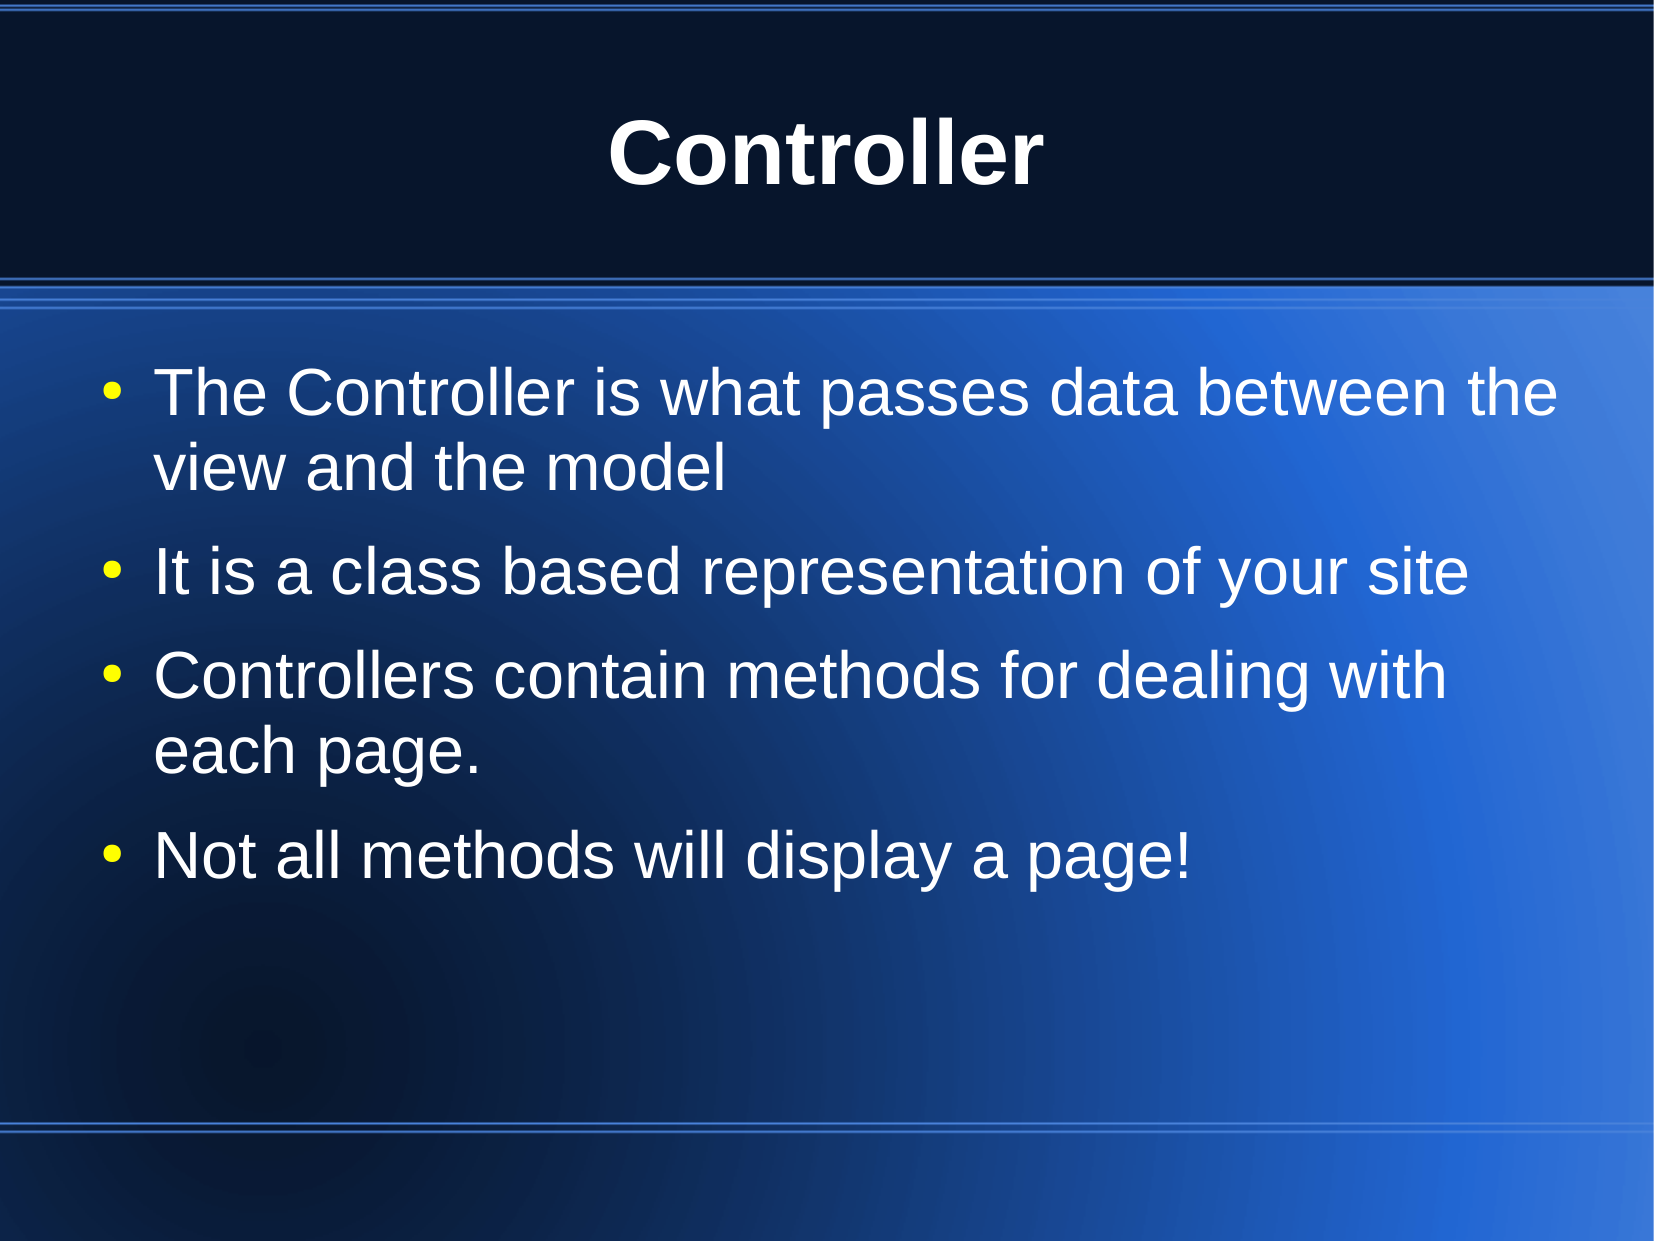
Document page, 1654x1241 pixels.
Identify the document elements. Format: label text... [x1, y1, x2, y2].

picture [0, 0, 1654, 1241]
title Controller [82, 49, 1571, 257]
list The Controller is what passes data between the view and the model It is a class based representation of your site Controllers contain methods for dealing with each page. Not all methods will display a page! [82, 355, 1571, 1174]
